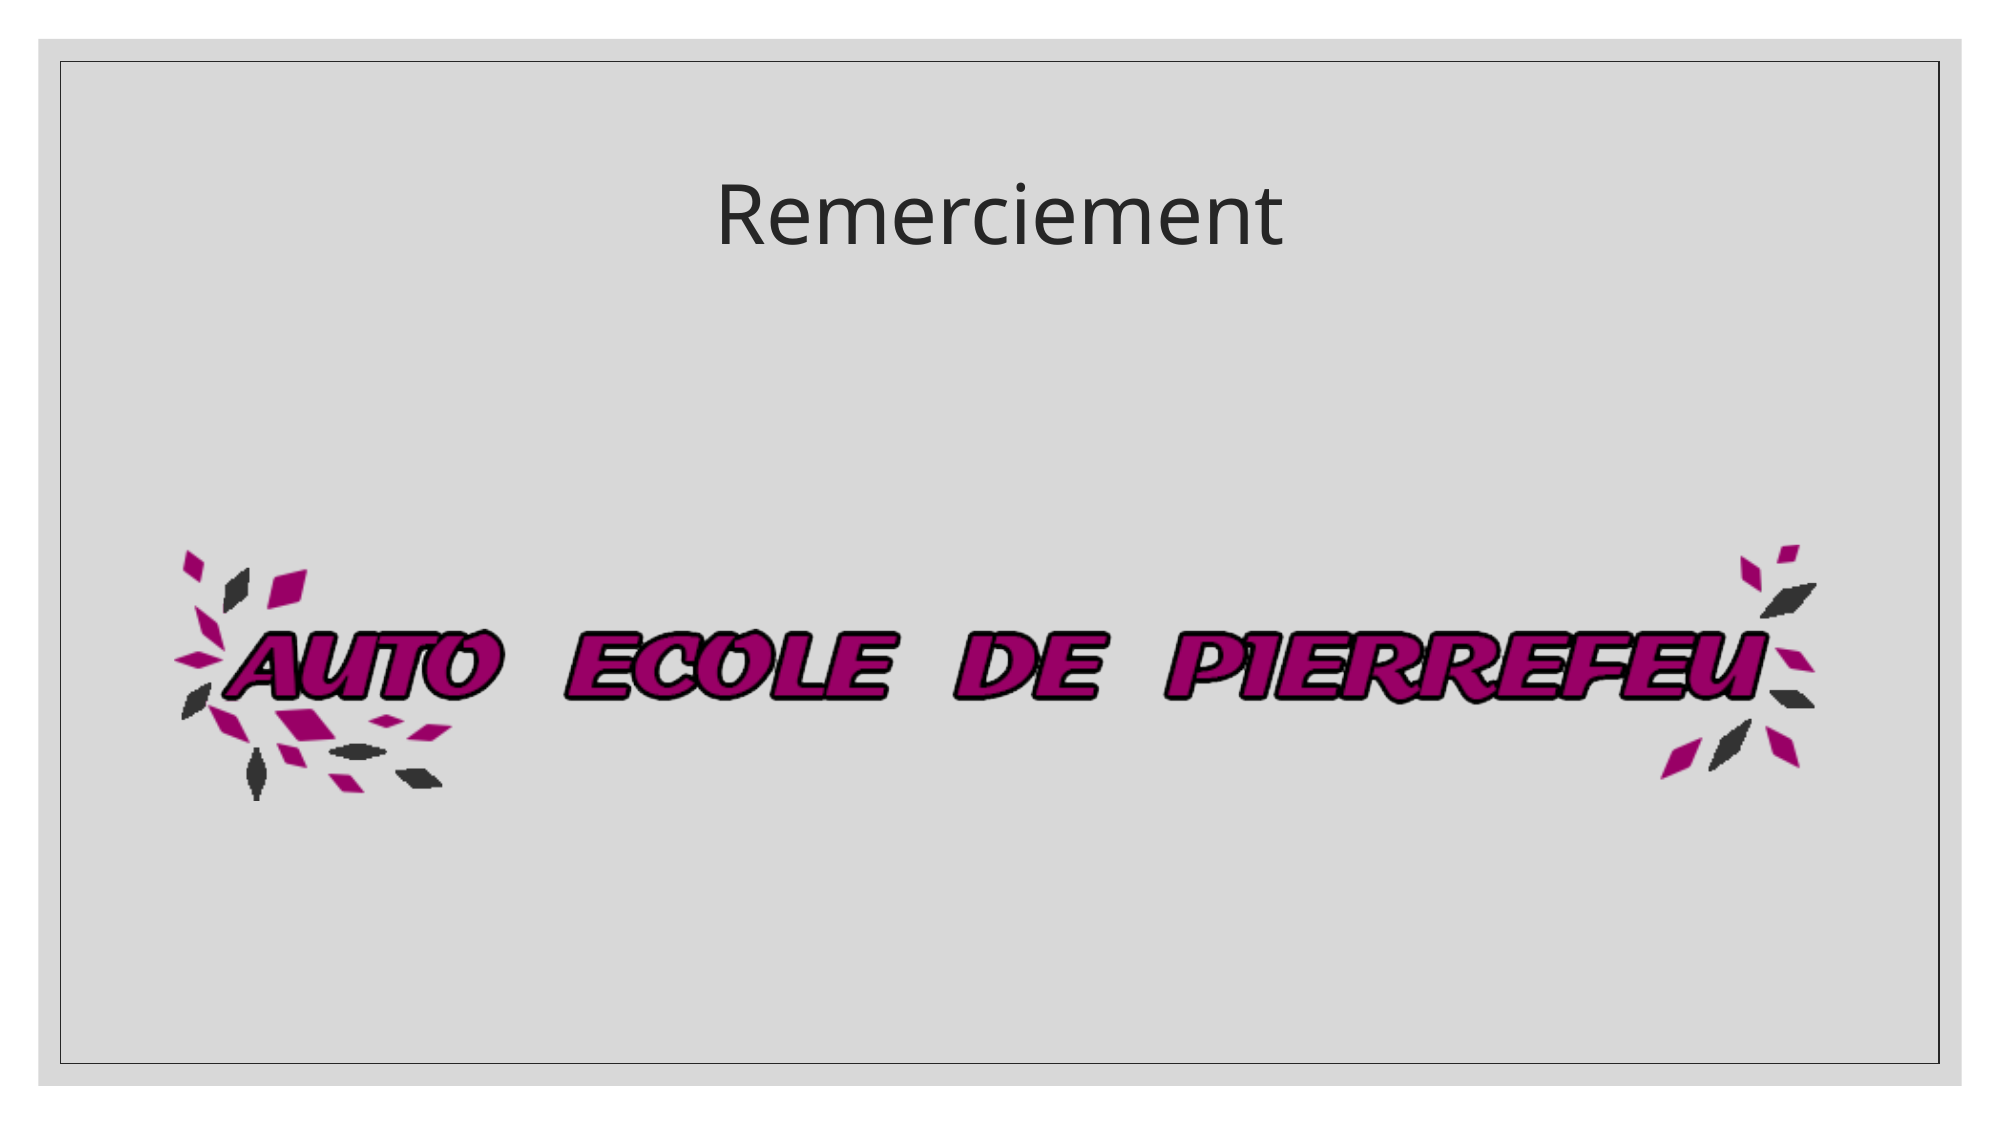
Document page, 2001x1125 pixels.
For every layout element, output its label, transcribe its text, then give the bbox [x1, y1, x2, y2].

title Remerciement [174, 105, 1825, 331]
picture [174, 520, 1825, 802]
